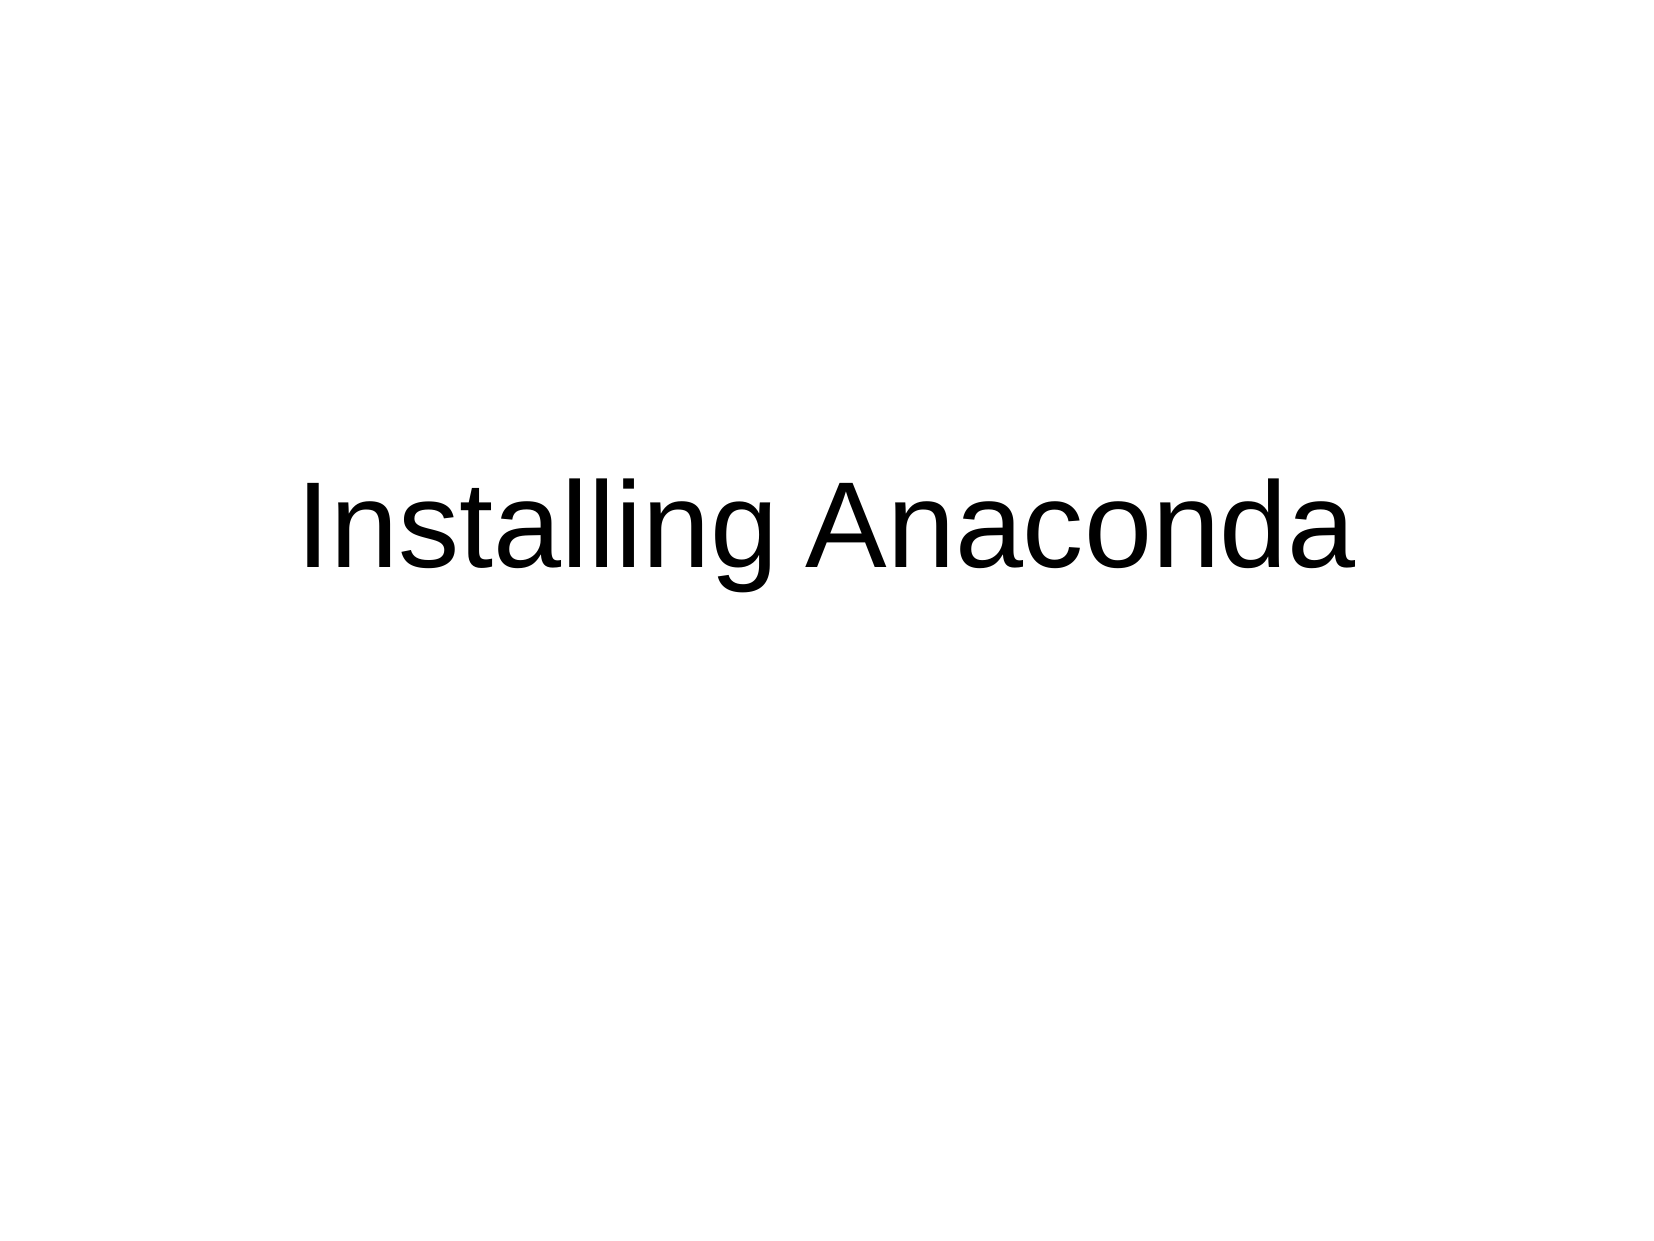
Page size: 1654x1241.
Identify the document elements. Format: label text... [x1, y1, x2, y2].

title Installing Anaconda [82, 421, 1571, 629]
